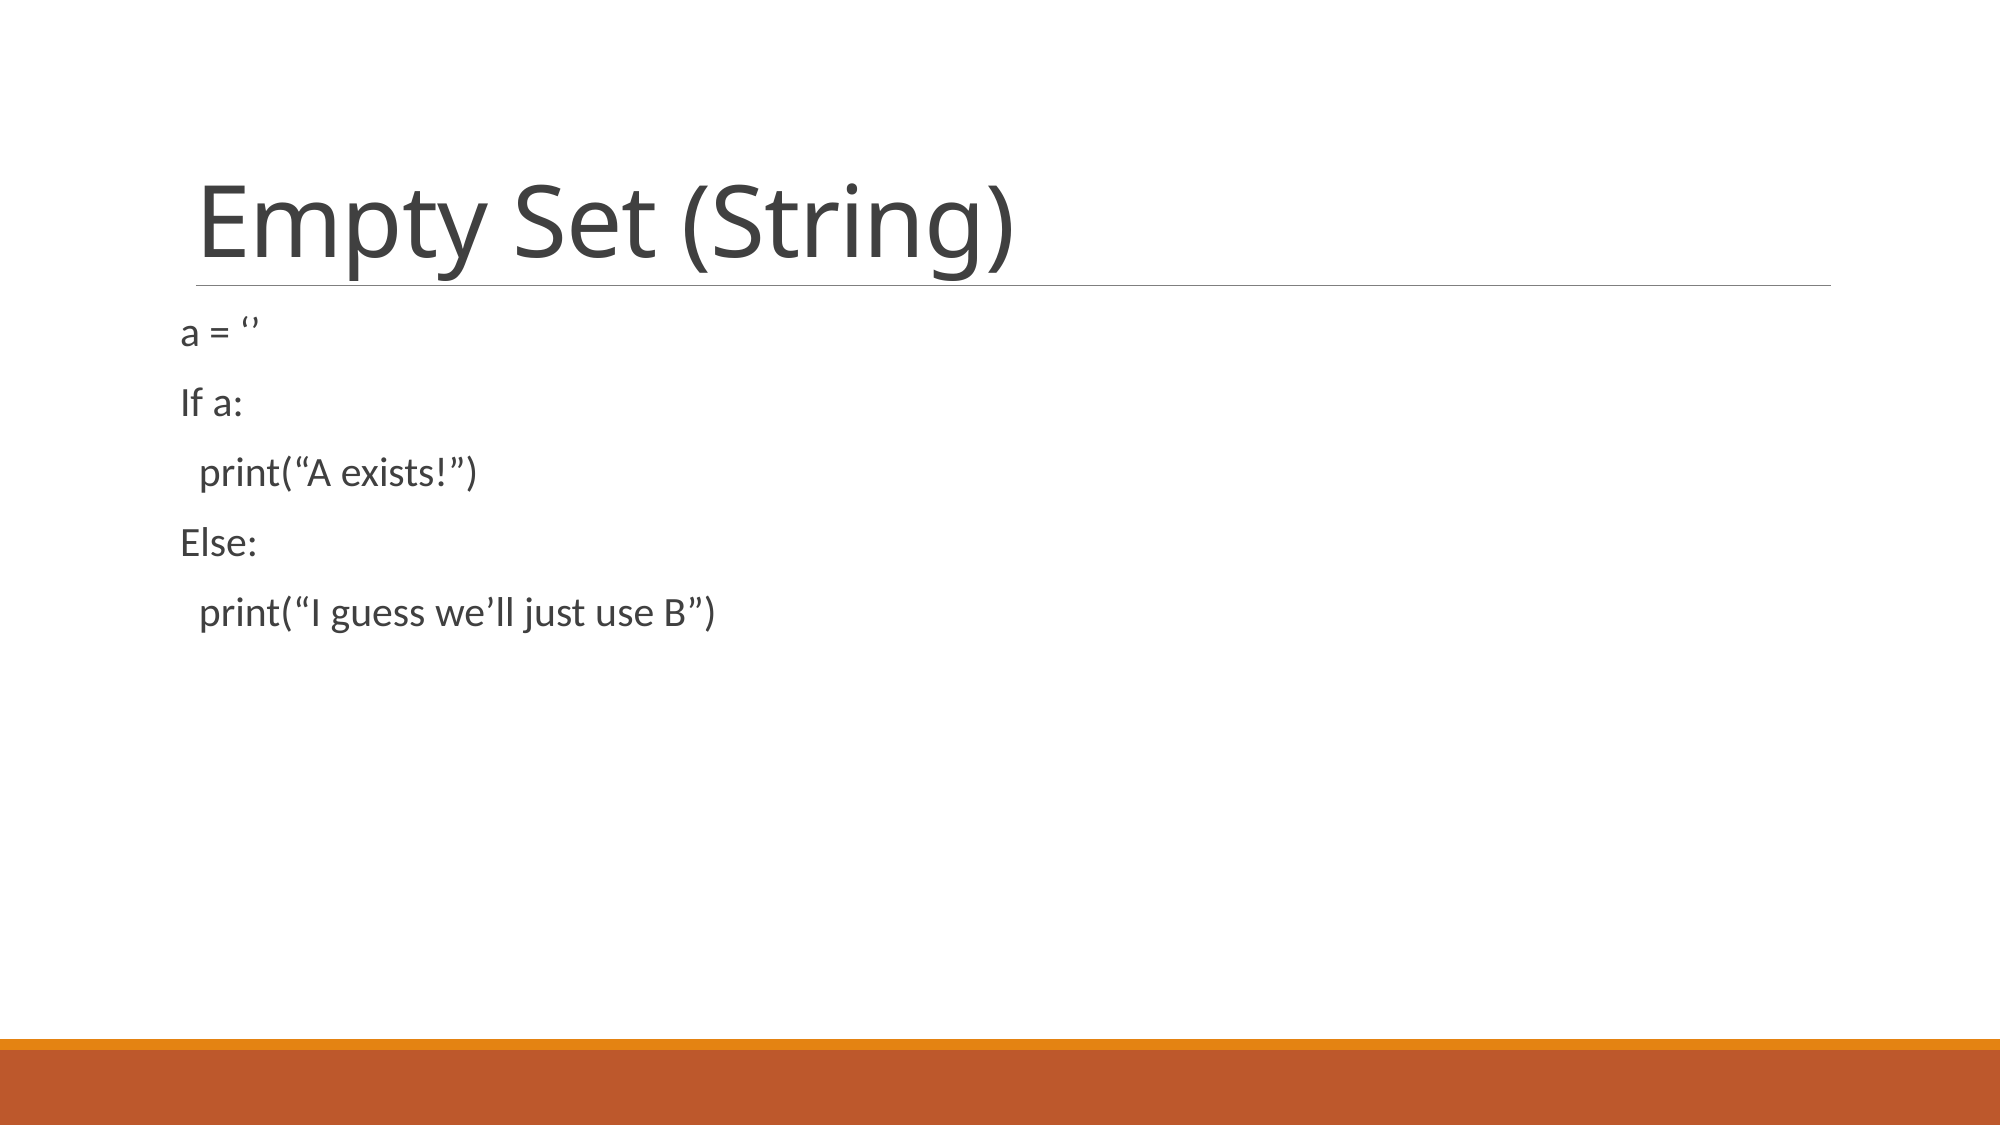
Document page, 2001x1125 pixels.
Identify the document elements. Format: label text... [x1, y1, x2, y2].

title Empty Set (String) [180, 47, 1831, 286]
list a = ‘’ If a: print(“A exists!”) Else: print(“I guess we’ll just use B”) [180, 302, 1831, 963]
